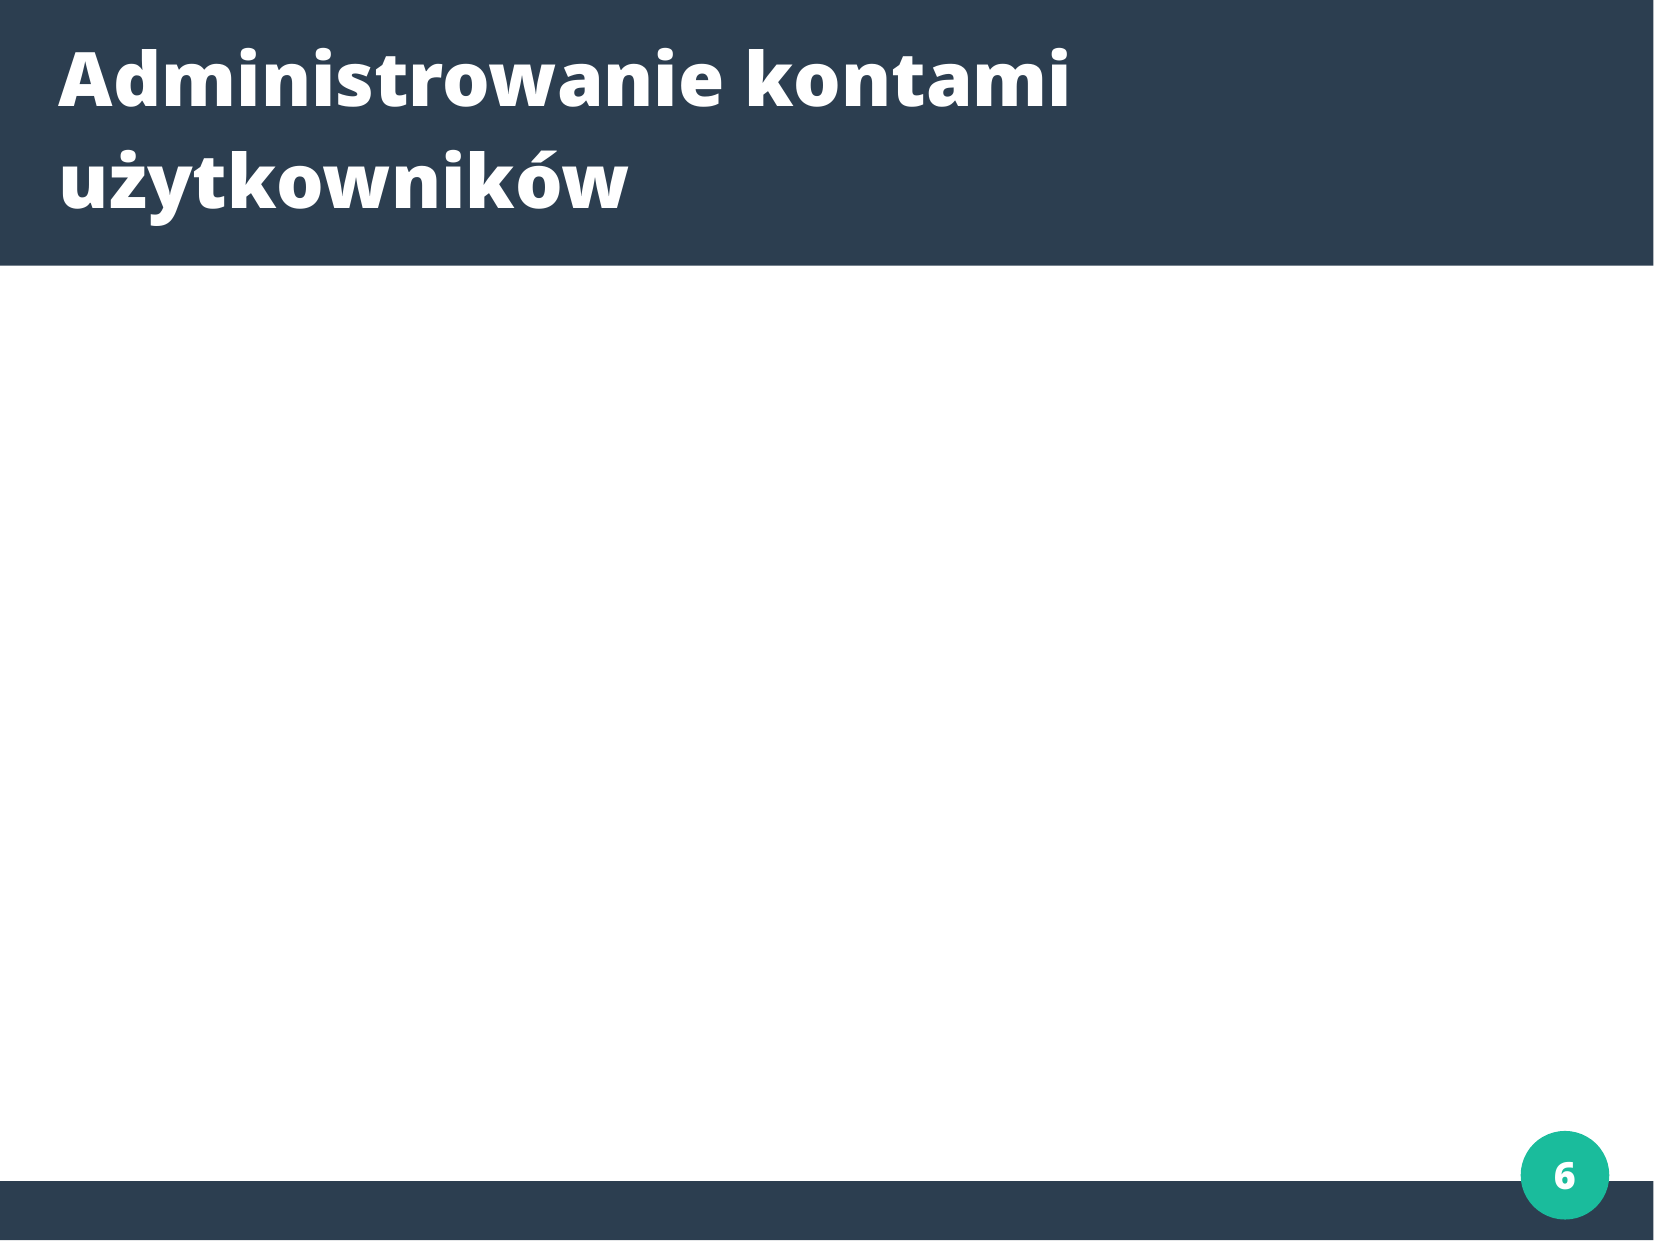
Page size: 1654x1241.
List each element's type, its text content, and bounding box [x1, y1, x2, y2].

title Administrowanie kontami użytkowników [59, 49, 1595, 207]
